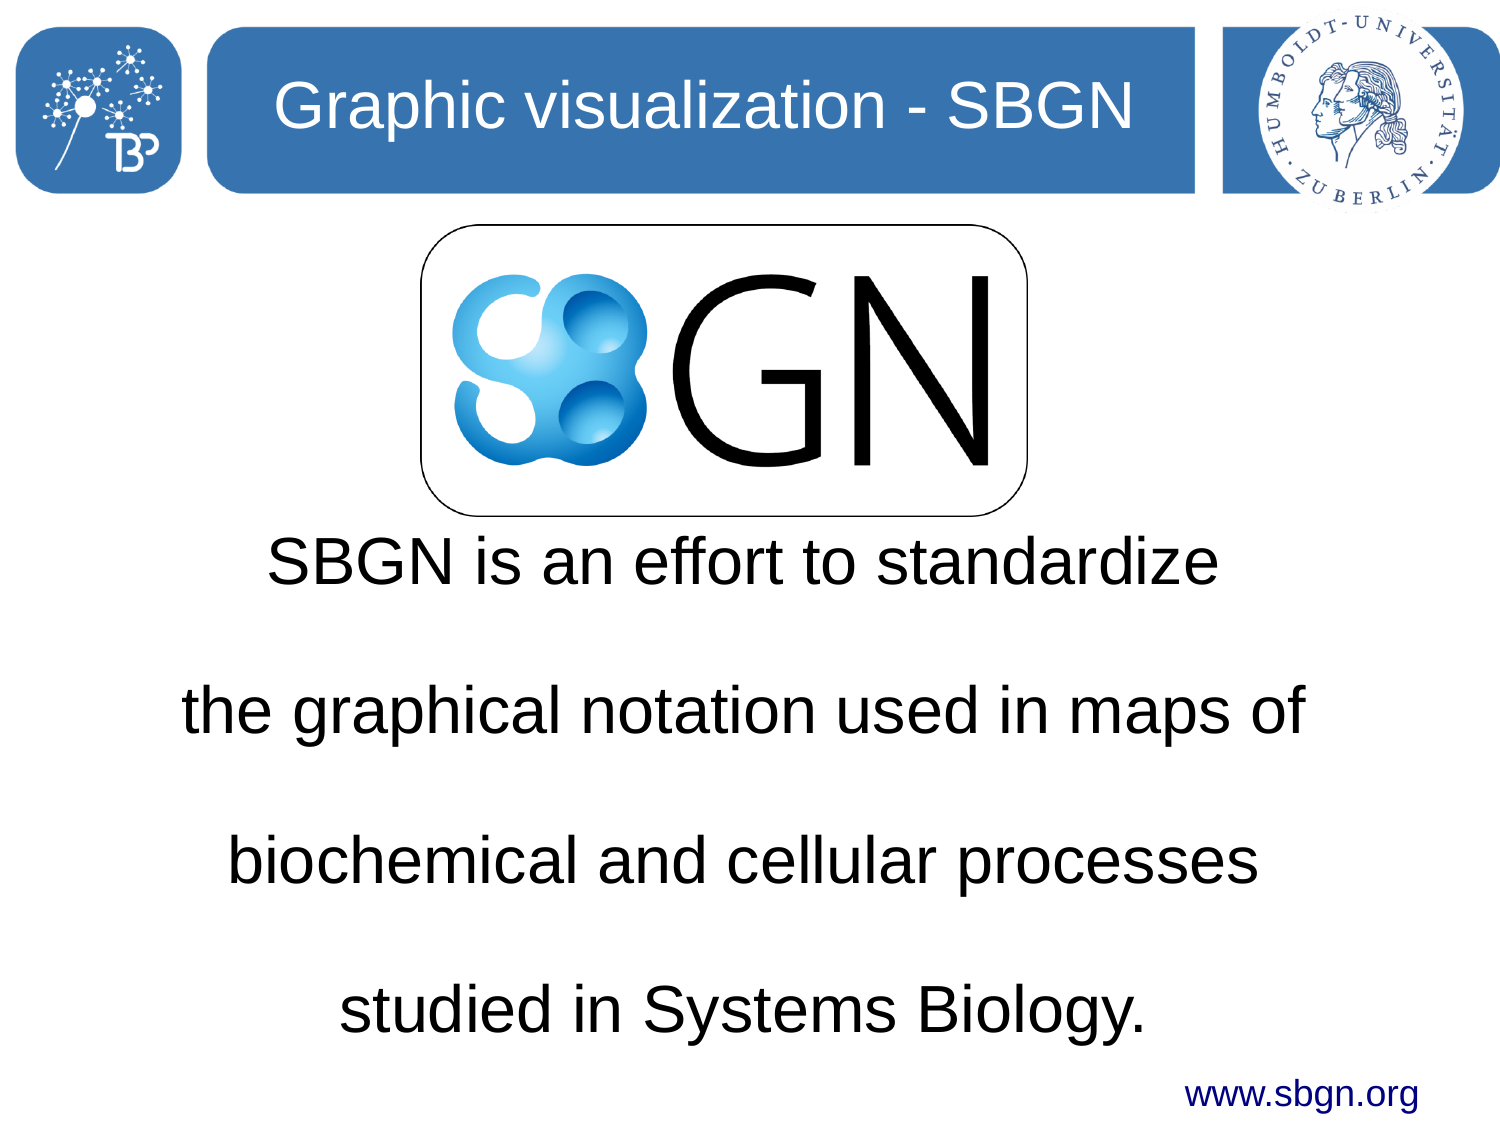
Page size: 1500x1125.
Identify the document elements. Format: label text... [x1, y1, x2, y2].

picture [15, 7, 1500, 213]
text_box SBGN is an effort to standardize the graphical notation used in maps of biochemical and cellular processes studied in Systems Biology. [0, 516, 1489, 1066]
title Graphic visualization - SBGN [240, 45, 1171, 165]
text_box www.sbgn.org [1170, 1065, 1433, 1122]
picture [420, 224, 1028, 517]
